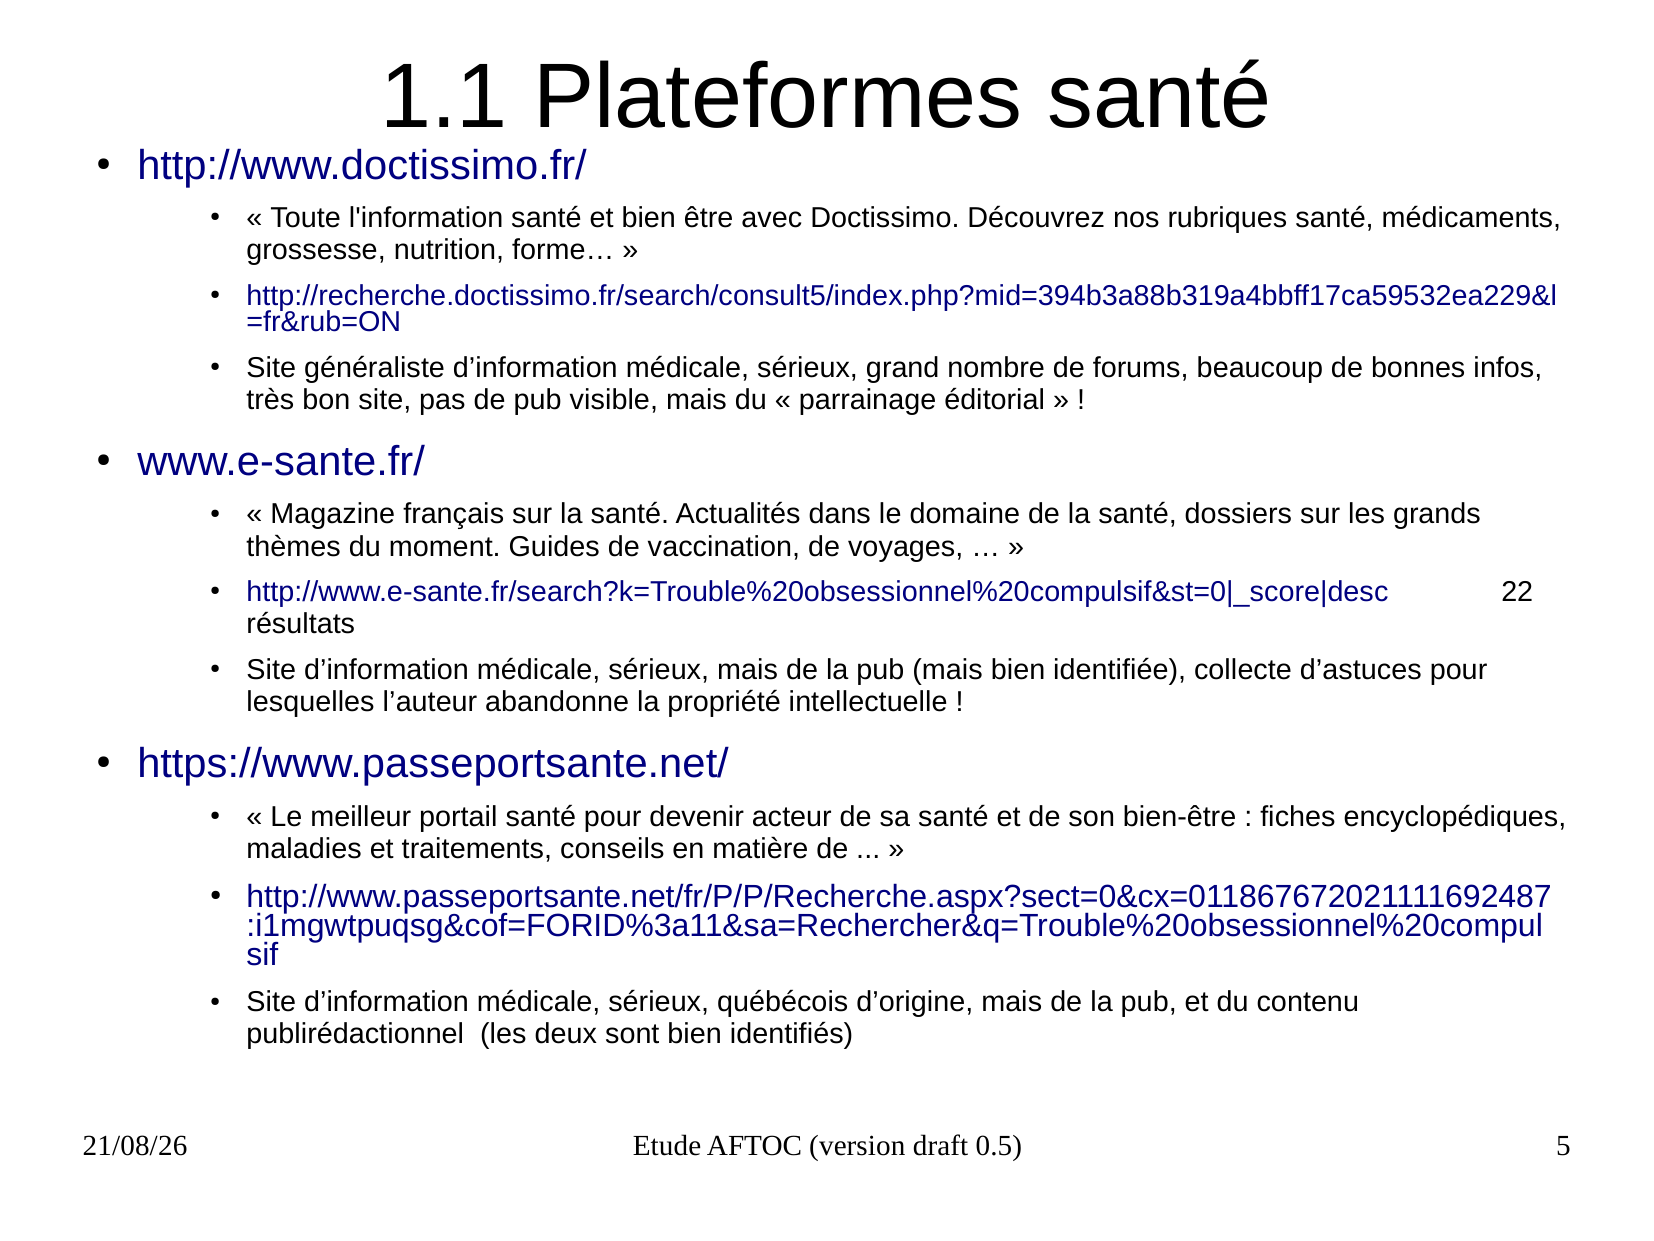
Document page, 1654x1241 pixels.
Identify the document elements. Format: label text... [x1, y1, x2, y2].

title 1.1 Plateformes santé [82, 44, 1571, 141]
list http://www.doctissimo.fr/ « Toute l'information santé et bien être avec Doctissimo. Découvrez nos rubriques santé, médicaments, grossesse, nutrition, forme… » http://recherche.doctissimo.fr/search/consult5/index.php?mid=394b3a88b319a4bbff17ca59532ea229&l=fr&rub=ON Site généraliste d’information médicale, sérieux, grand nombre de forums, beaucoup de bonnes infos, très bon site, pas de pub visible, mais du « parrainage éditorial » ! www.e-sante.fr/ « Magazine français sur la santé. Actualités dans le domaine de la santé, dossiers sur les grands thèmes du moment. Guides de vaccination, de voyages, … » http://www.e-sante.fr/search?k=Trouble%20obsessionnel%20compulsif&st=0|_score|desc 22 résultats Site d’information médicale, sérieux, mais de la pub (mais bien identifiée), collecte d’astuces pour lesquelles l’auteur abandonne la propriété intellectuelle ! https://www.passeportsante.net/ « Le meilleur portail santé pour devenir acteur de sa santé et de son bien-être : fiches encyclopédiques, maladies et traitements, conseils en matière de ... » http://www.passeportsante.net/fr/P/P/Recherche.aspx?sect=0&cx=011867672021111692487:i1mgwtpuqsg&cof=FORID%3a11&sa=Rechercher&q=Trouble%20obsessionnel%20compulsif Site d’information médicale, sérieux, québécois d’origine, mais de la pub, et du contenu publirédactionnel (les deux sont bien identifiés) [82, 141, 1571, 969]
